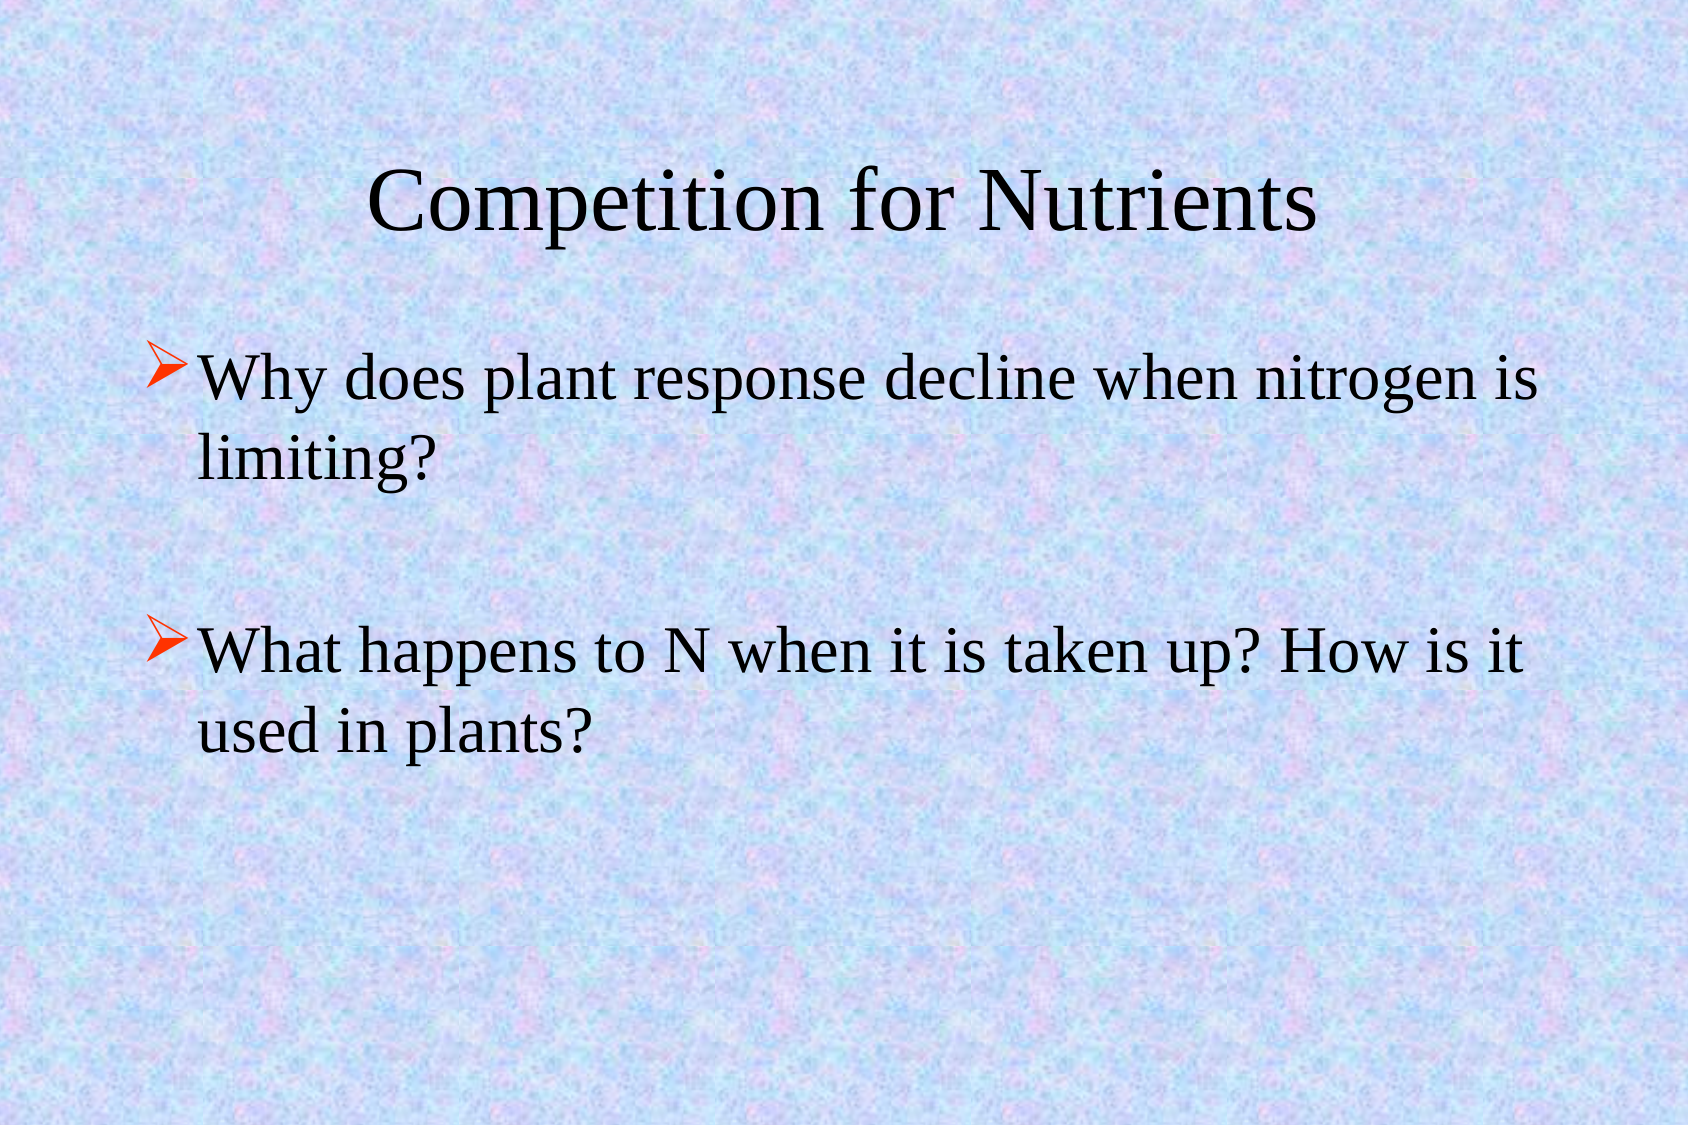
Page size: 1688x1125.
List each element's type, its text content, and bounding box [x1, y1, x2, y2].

list Why does plant response decline when nitrogen is limiting? What happens to N when it is taken up? How is it used in plants? [126, 324, 1561, 1000]
title Competition for Nutrients [126, 99, 1561, 288]
picture [0, 0, 1688, 1125]
